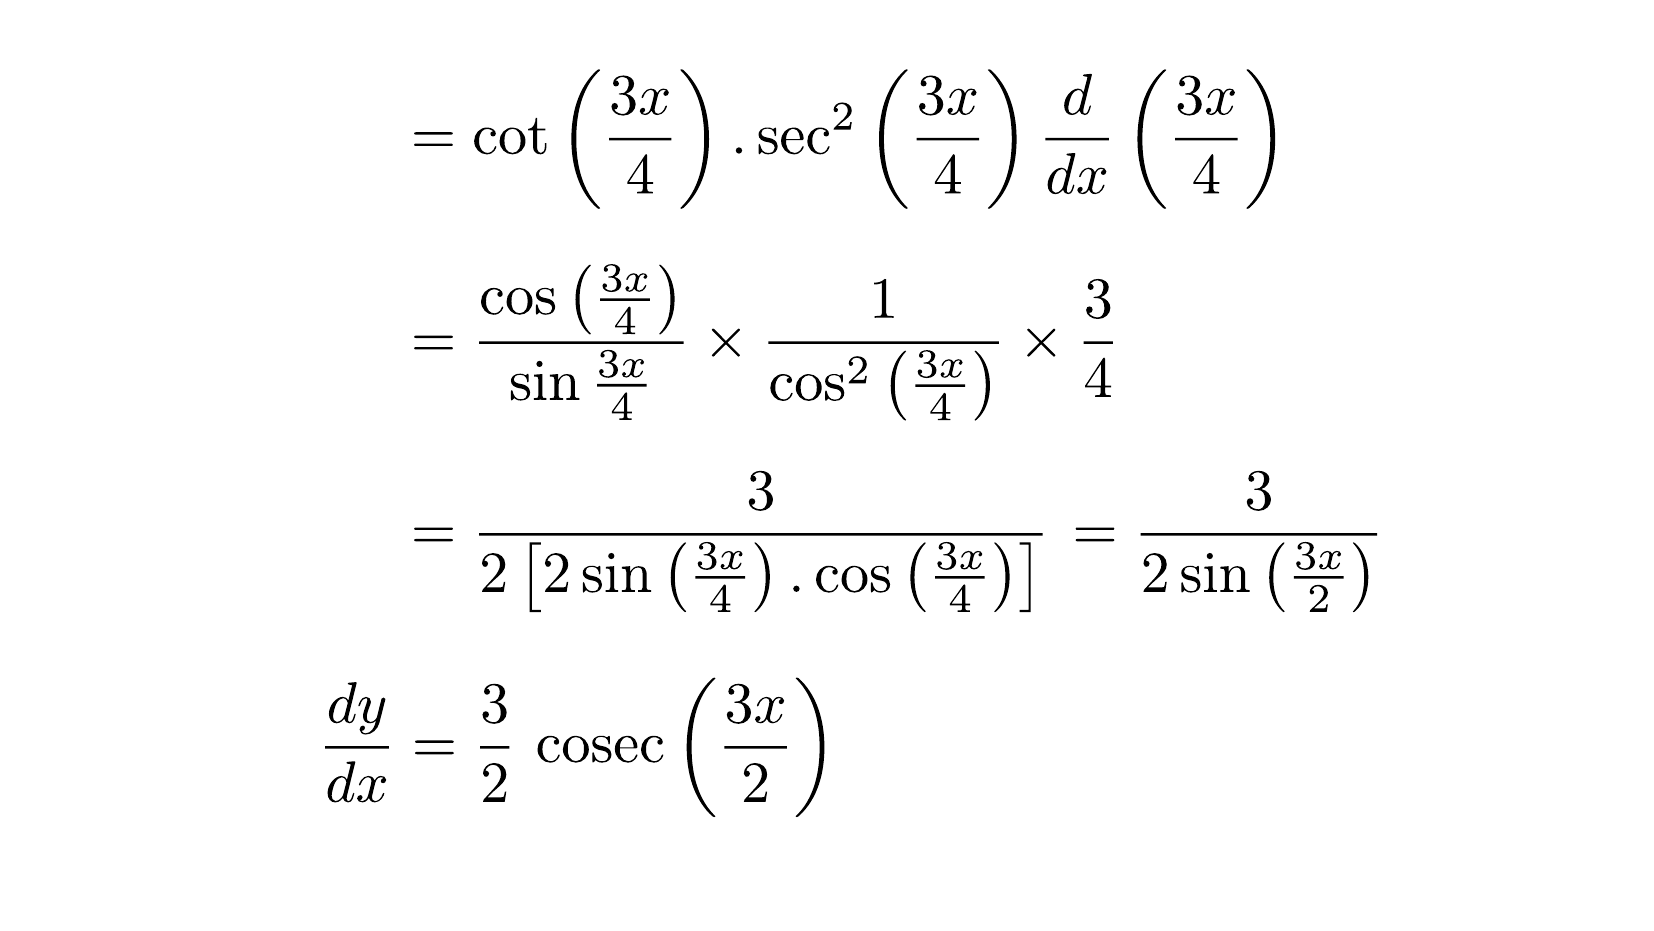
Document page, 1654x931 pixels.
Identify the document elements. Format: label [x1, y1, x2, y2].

text_box [413, 470, 1043, 613]
text_box [325, 677, 825, 818]
text_box [1075, 470, 1378, 613]
title [47, 37, 1607, 886]
text_box [413, 264, 1113, 421]
text_box [413, 69, 1276, 209]
